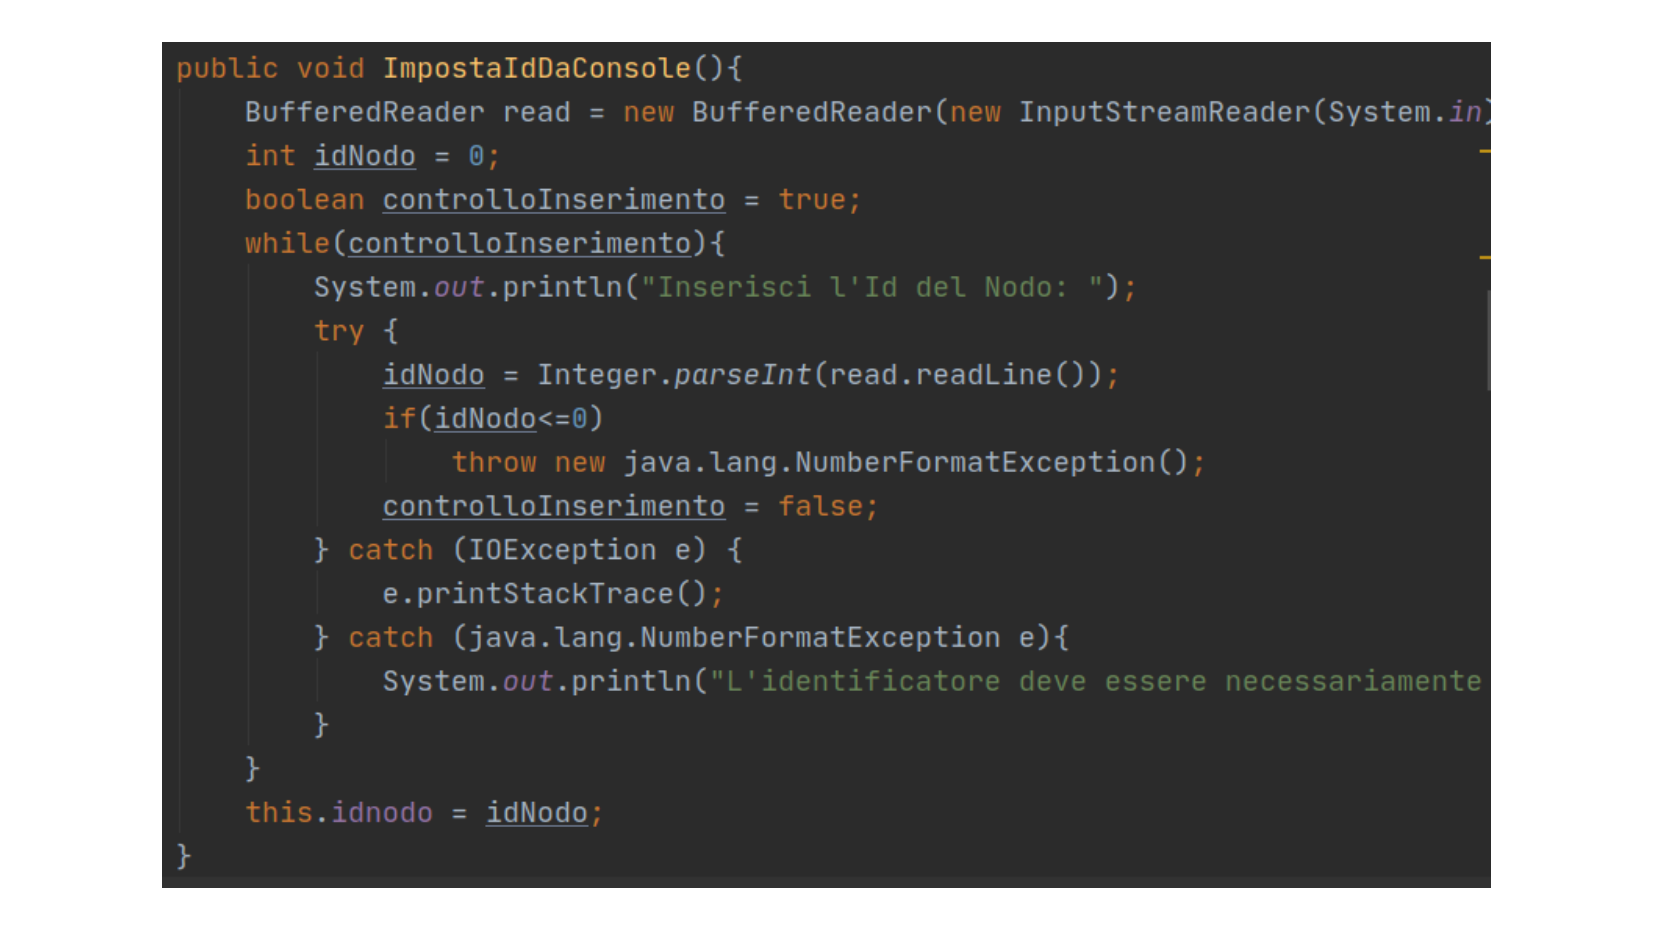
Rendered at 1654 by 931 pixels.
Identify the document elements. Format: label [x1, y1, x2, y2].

picture [162, 42, 1491, 888]
